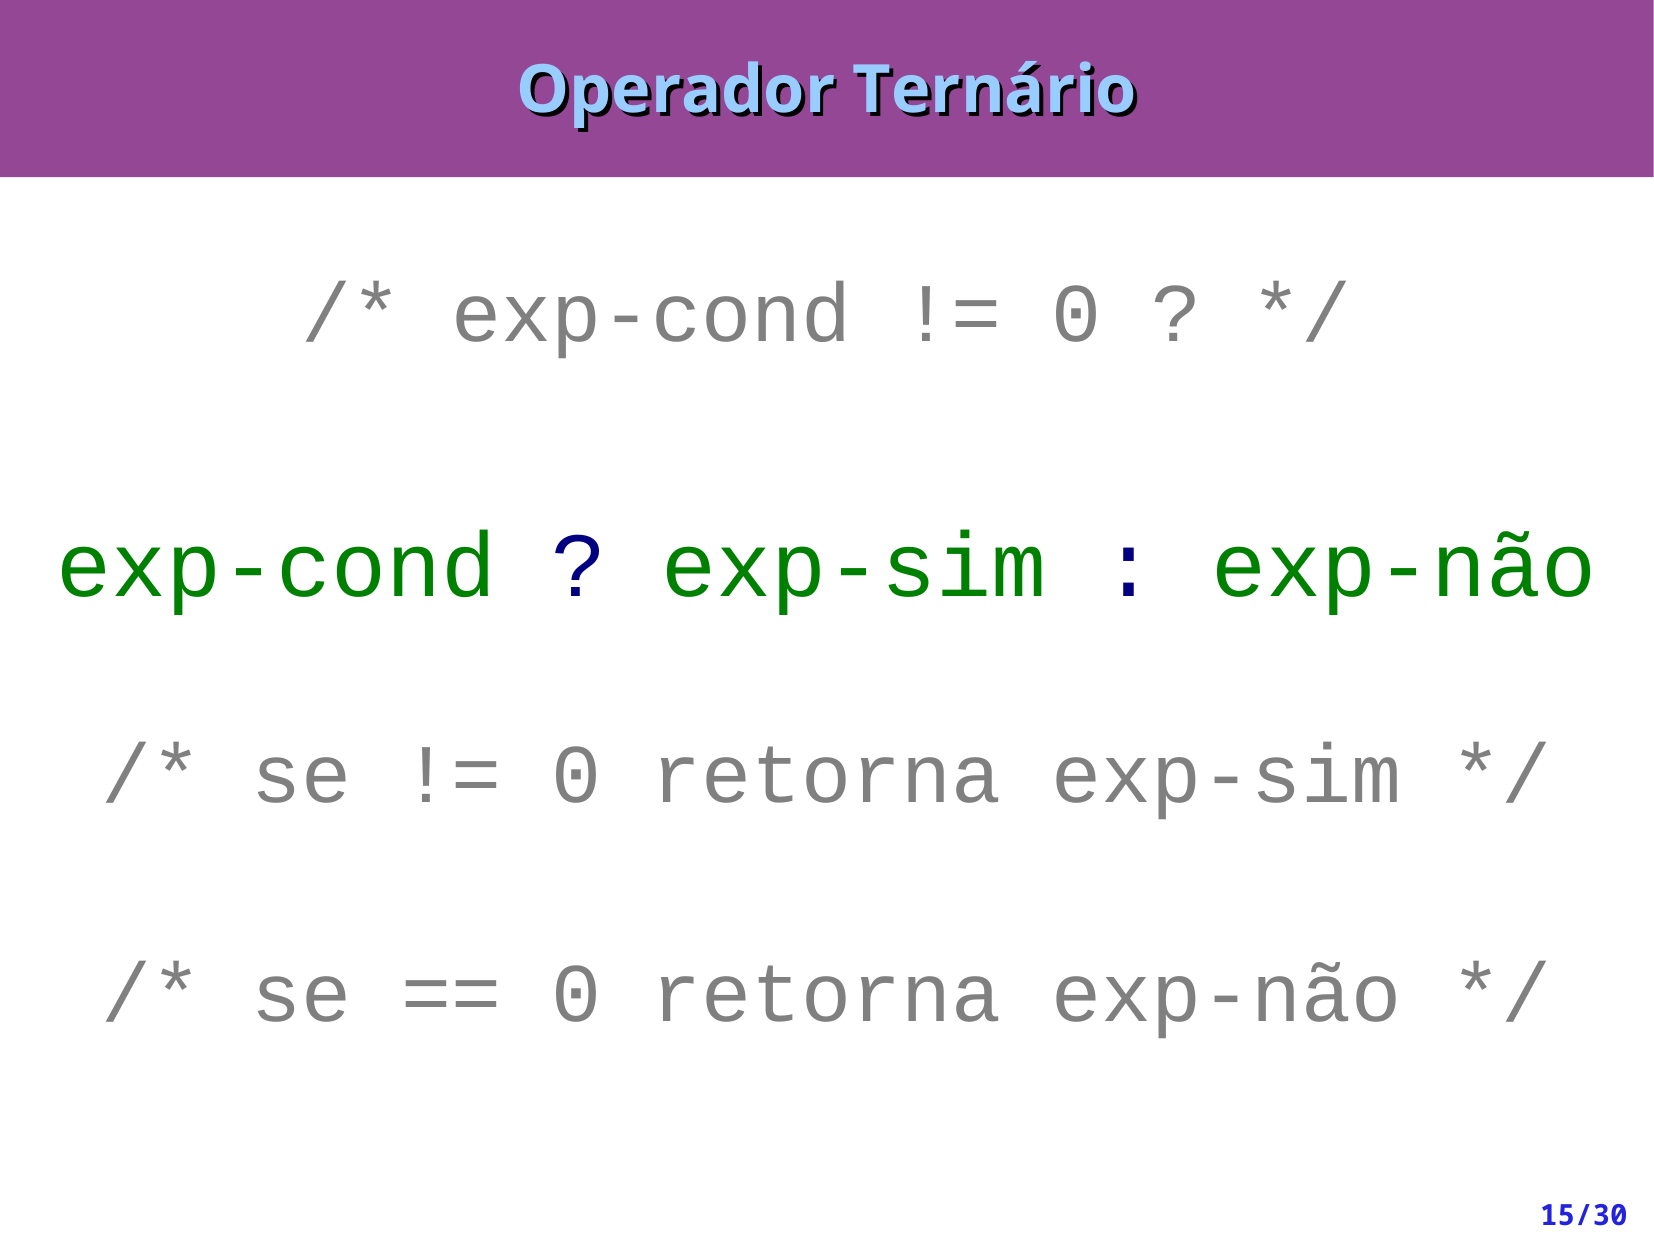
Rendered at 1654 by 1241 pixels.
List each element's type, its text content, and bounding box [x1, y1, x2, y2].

text_box /* se != 0 retorna exp-sim */ [59, 725, 1595, 827]
title Operador Ternário [82, 0, 1571, 176]
text_box exp-cond ? exp-sim : exp-não [0, 520, 1654, 643]
text_box /* exp-cond != 0 ? */ [273, 265, 1381, 384]
text_box /* se == 0 retorna exp-não */ [59, 944, 1595, 1046]
